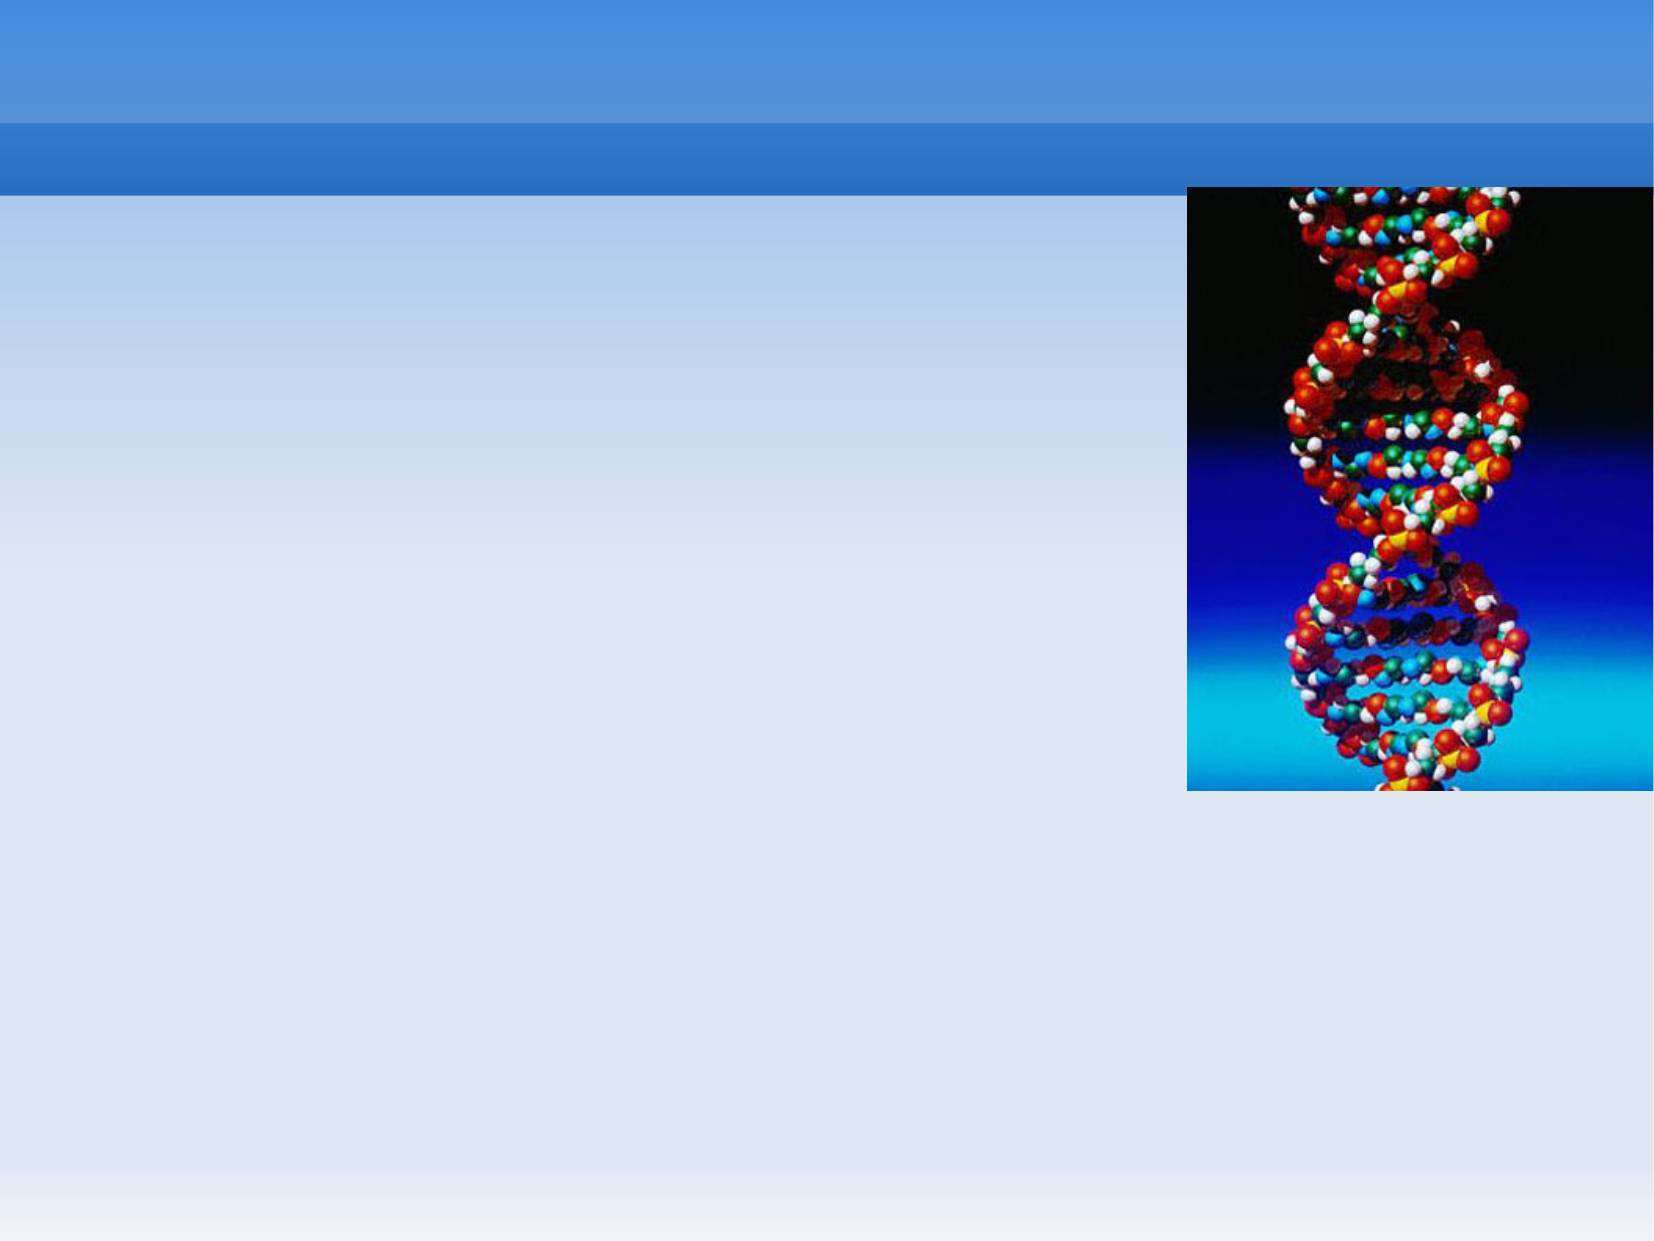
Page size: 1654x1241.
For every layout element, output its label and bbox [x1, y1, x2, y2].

picture [0, 0, 1654, 1241]
chart [82, 290, 1571, 1109]
